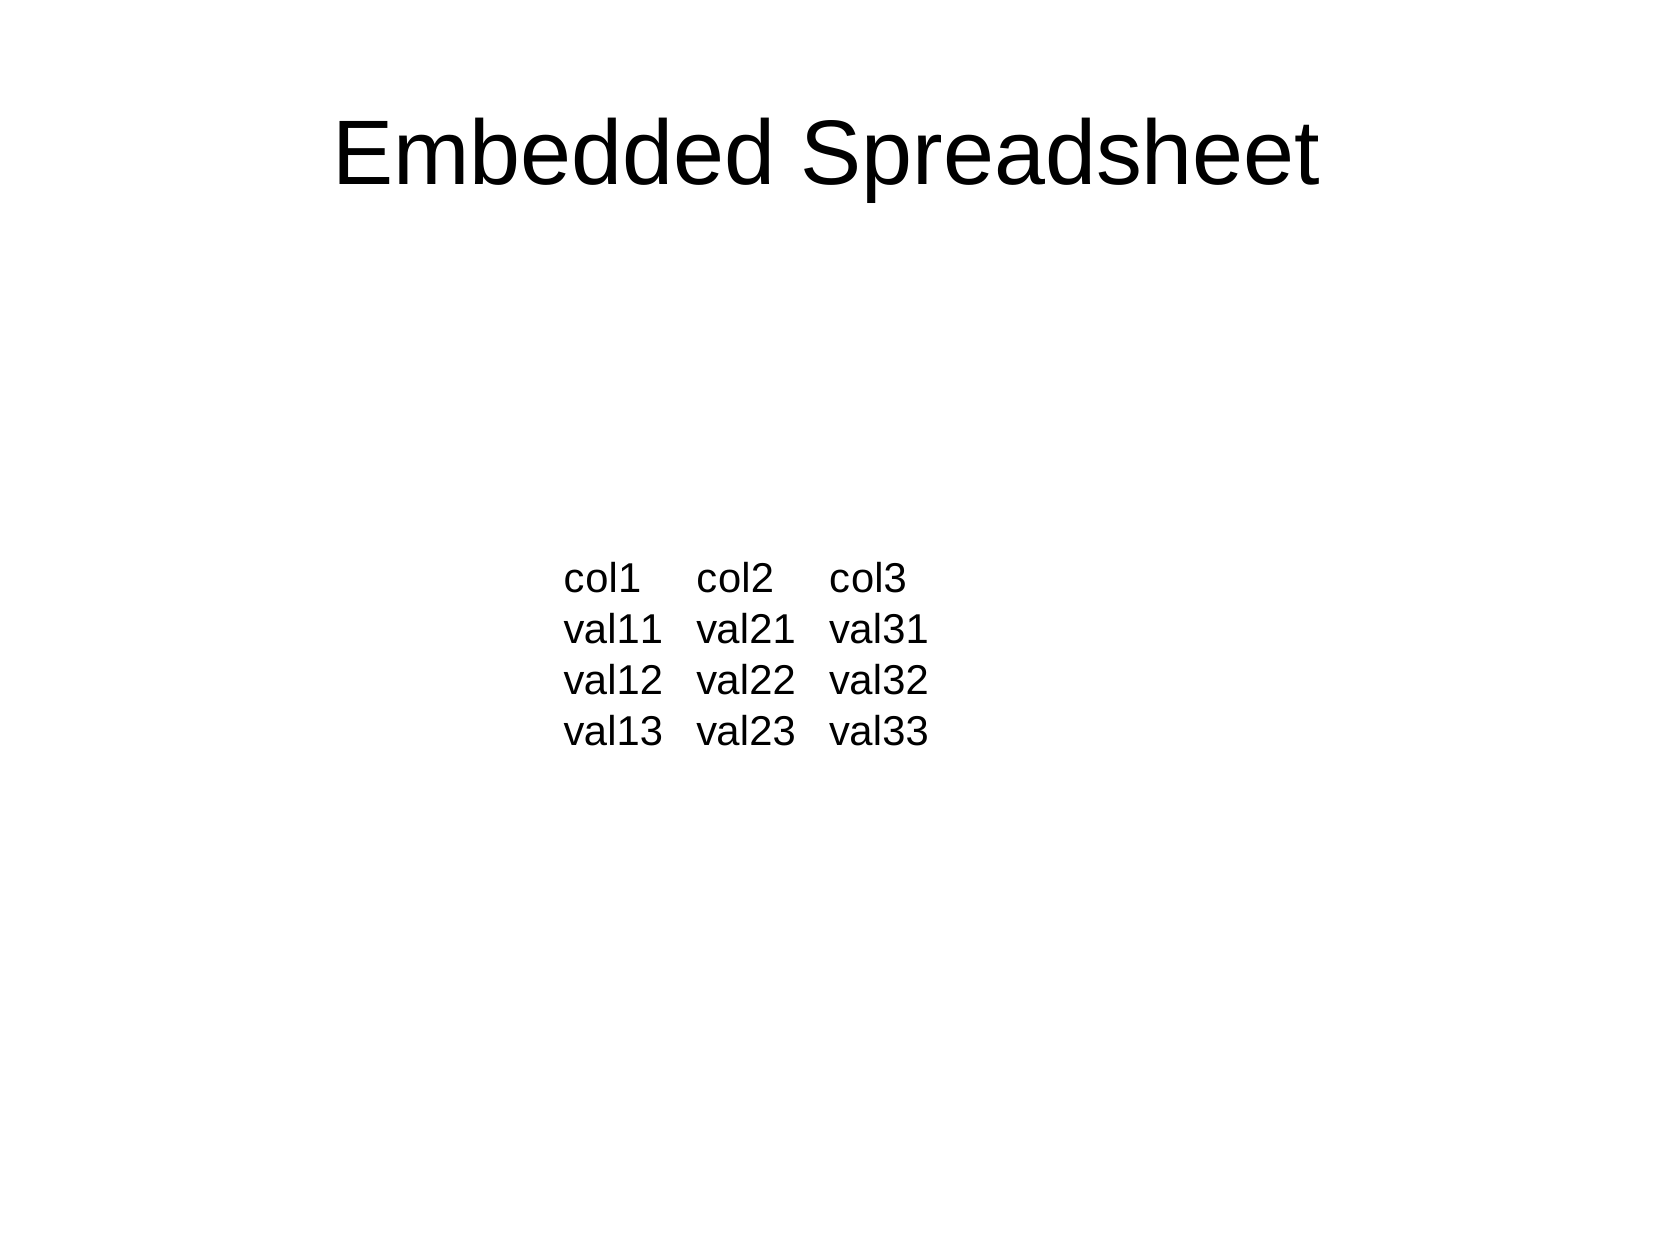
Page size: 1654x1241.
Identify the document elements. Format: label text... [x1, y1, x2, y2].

title Embedded Spreadsheet [82, 49, 1571, 257]
chart [561, 552, 1095, 759]
